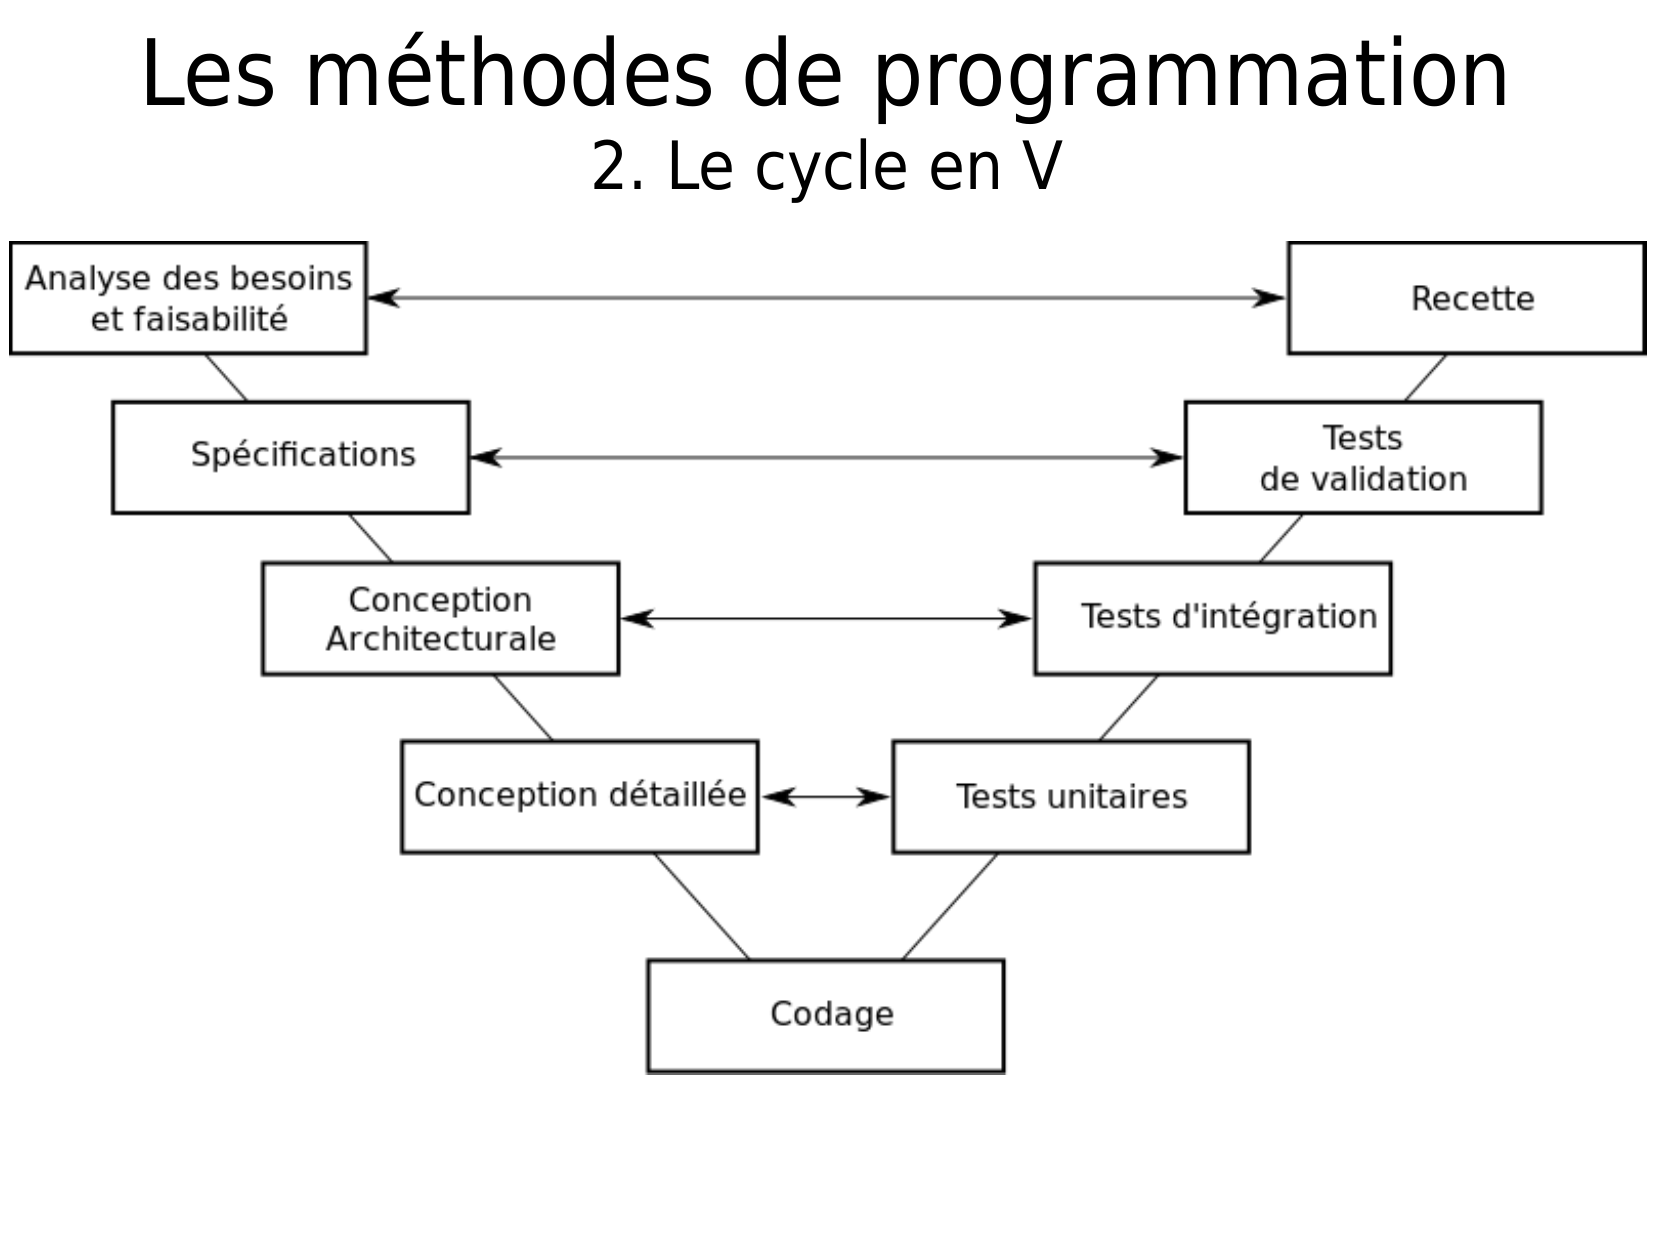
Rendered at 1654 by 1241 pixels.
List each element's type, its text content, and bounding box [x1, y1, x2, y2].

title Les méthodes de programmation 2. Le cycle en V [41, 12, 1613, 214]
picture [9, 241, 1647, 1075]
